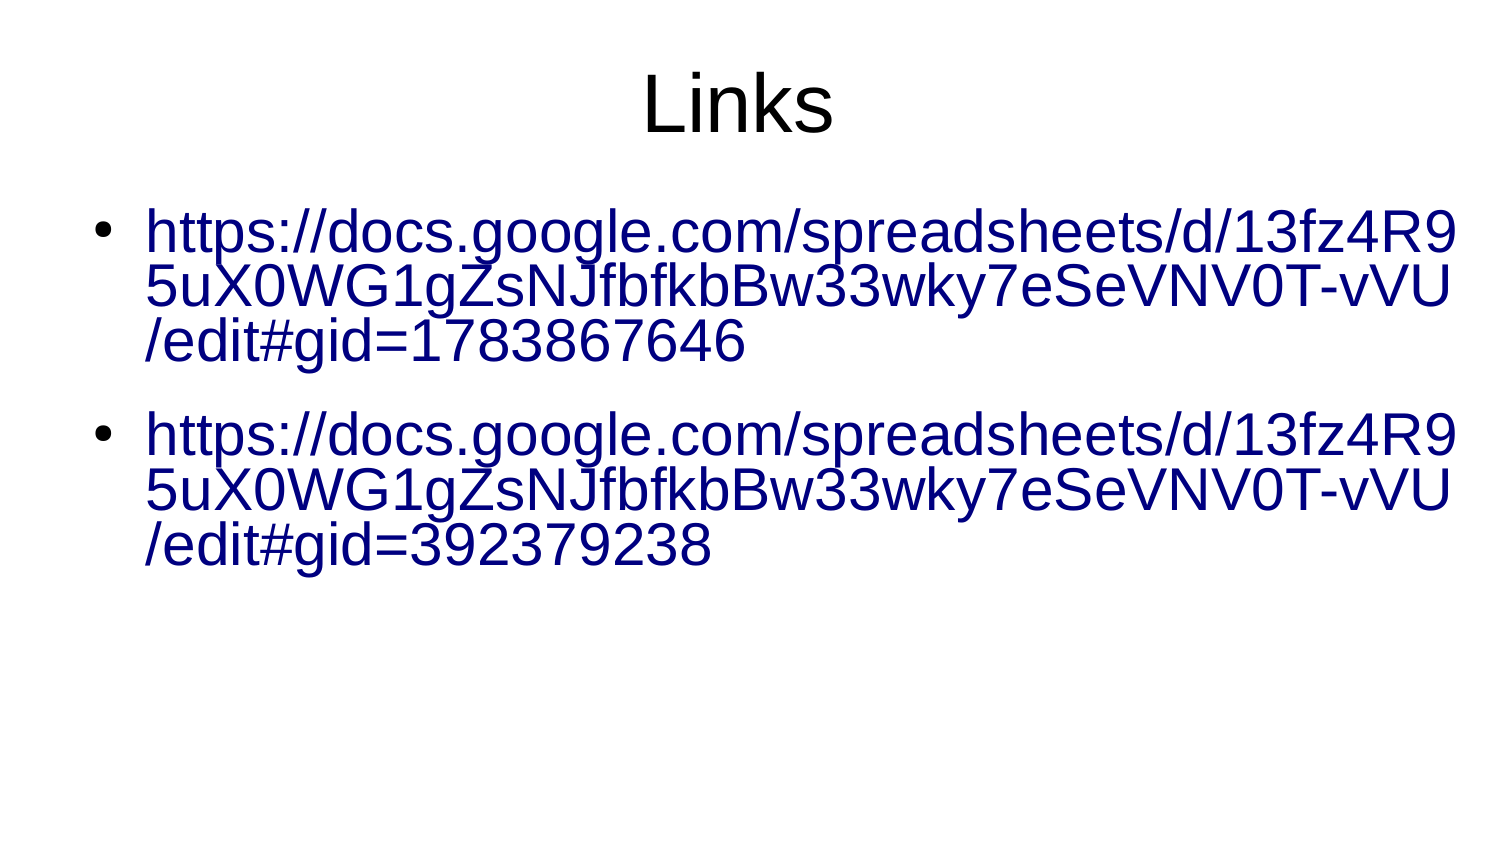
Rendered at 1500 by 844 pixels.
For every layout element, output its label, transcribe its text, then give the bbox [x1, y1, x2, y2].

title Links [75, 33, 1425, 175]
list https://docs.google.com/spreadsheets/d/13fz4R95uX0WG1gZsNJfbfkbBw33wky7eSeVNV0T-vVU/edit#gid=1783867646 https://docs.google.com/spreadsheets/d/13fz4R95uX0WG1gZsNJfbfkbBw33wky7eSeVNV0T-vVU/edit#gid=392379238 [75, 197, 766, 687]
list https://docs.google.com/spreadsheets/d/13fz4R95uX0WG1gZsNJfbfkbBw33wky7eSeVNV0T-vVU/edit#gid=1783867646 https://docs.google.com/spreadsheets/d/13fz4R95uX0WG1gZsNJfbfkbBw33wky7eSeVNV0T-vVU/edit#gid=392379238 [1426, 197, 1471, 687]
list [766, 197, 1426, 687]
